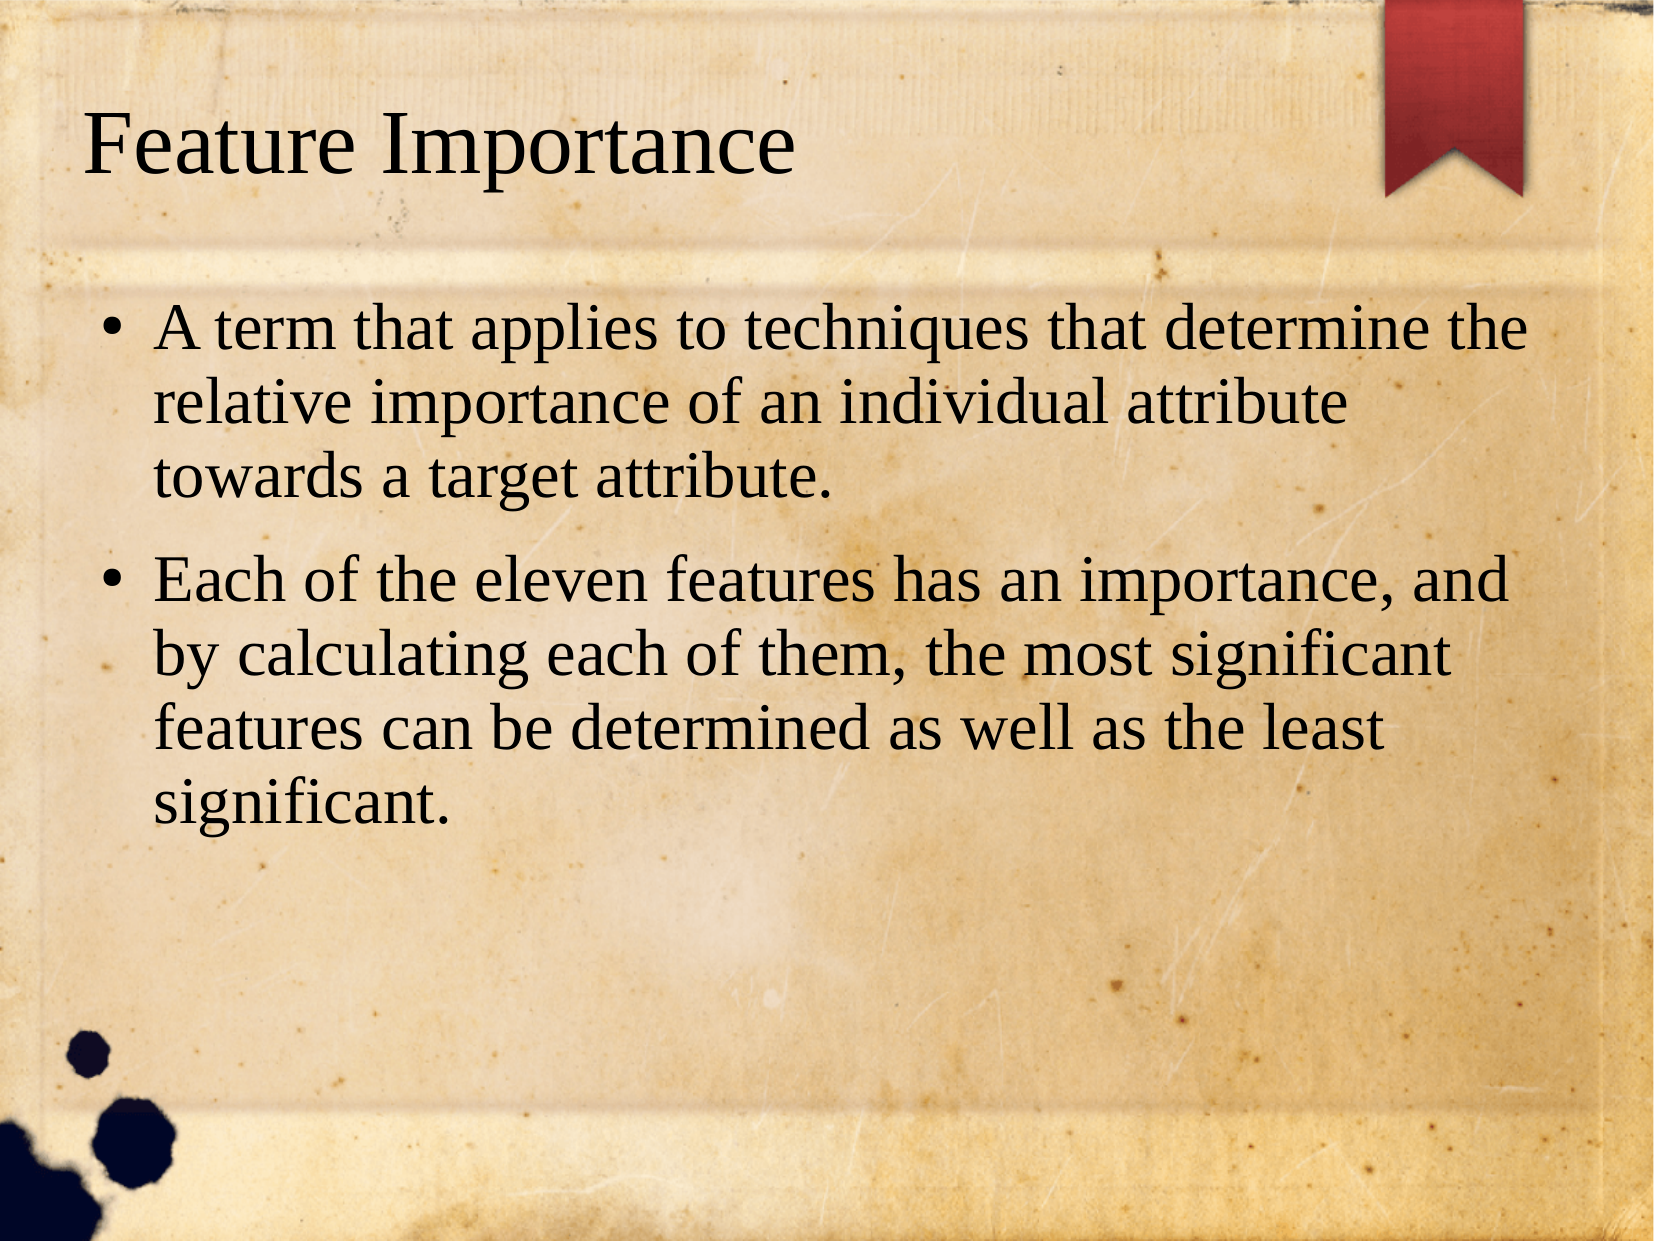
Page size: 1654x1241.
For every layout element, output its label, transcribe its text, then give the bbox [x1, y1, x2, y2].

title Feature Importance [82, 49, 1347, 237]
picture [0, 0, 1654, 1241]
list A term that applies to techniques that determine the relative importance of an individual attribute towards a target attribute. Each of the eleven features has an importance, and by calculating each of them, the most significant features can be determined as well as the least significant. [82, 290, 1538, 1010]
